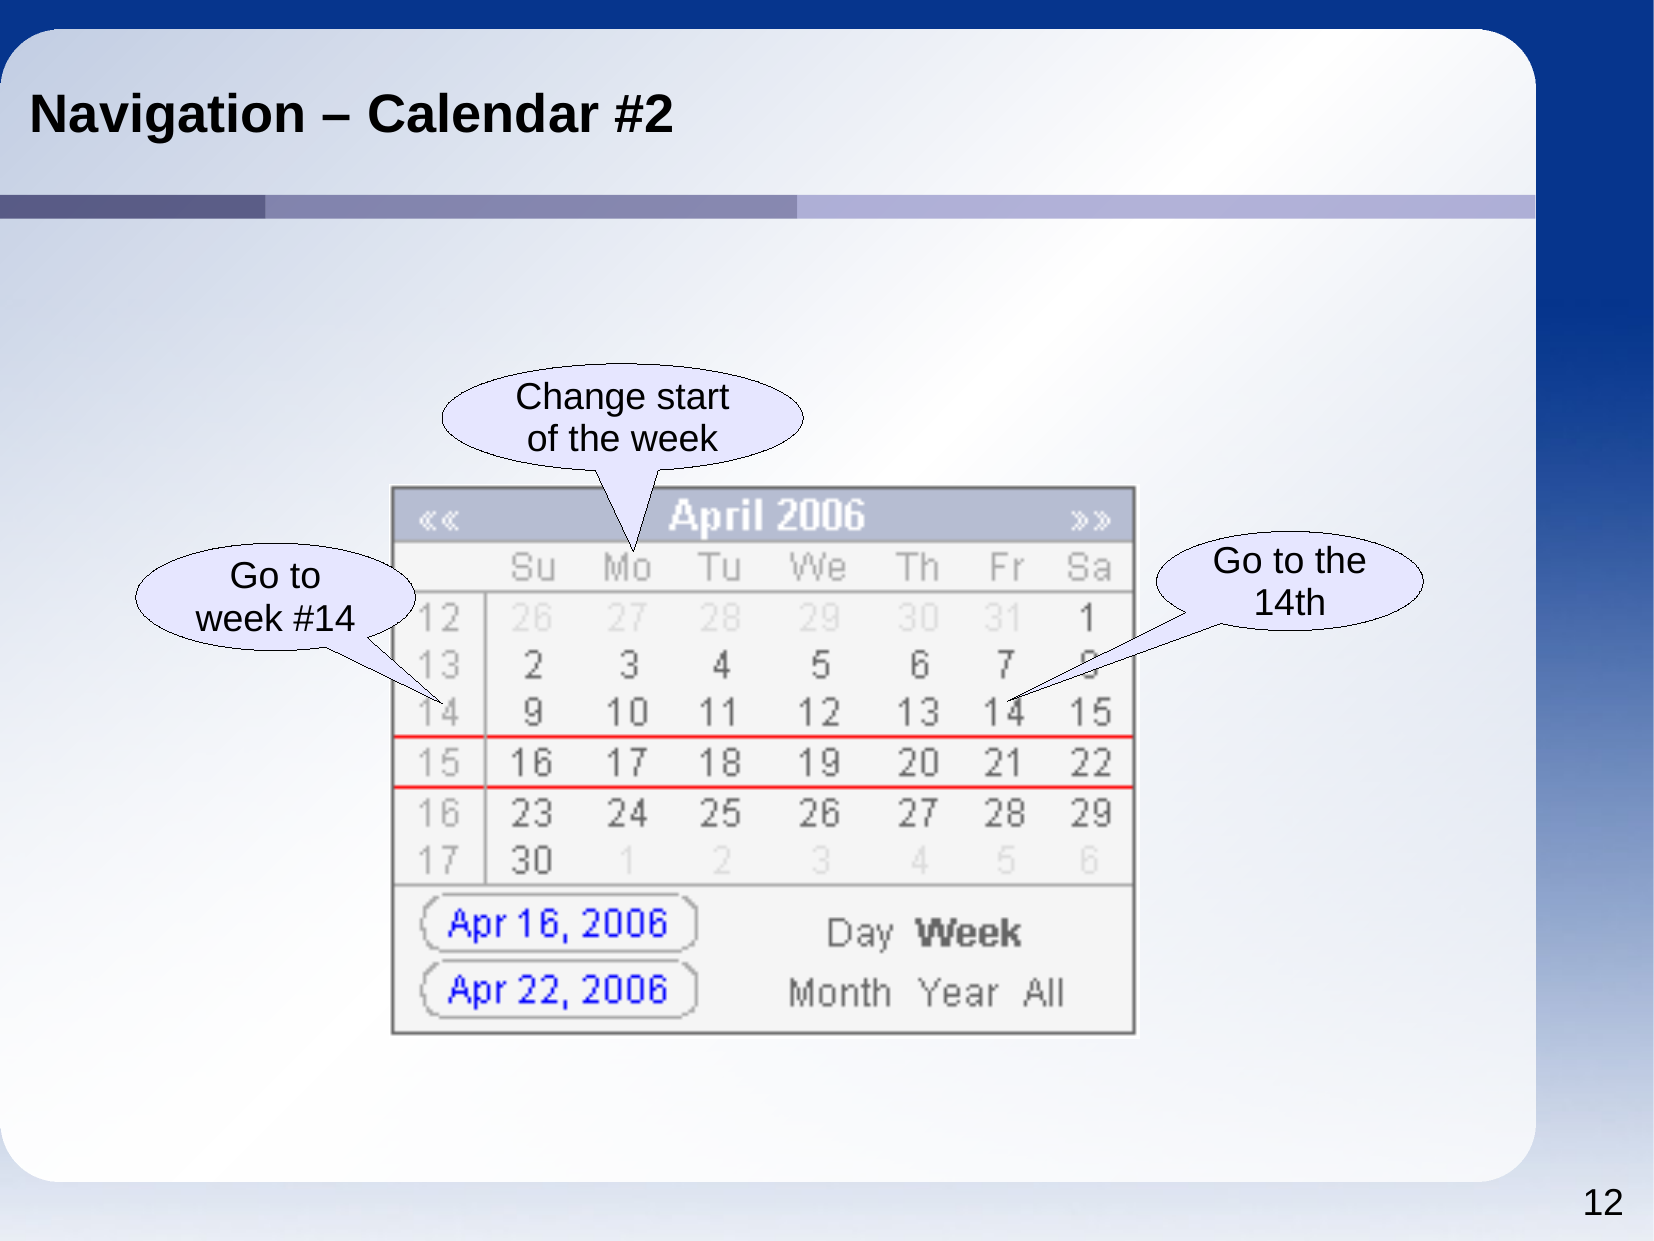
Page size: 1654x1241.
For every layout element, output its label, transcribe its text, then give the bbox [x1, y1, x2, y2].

picture [0, 0, 1654, 1241]
title Navigation – Calendar #2 [29, 49, 1506, 178]
text_box Go to the 14th [1007, 531, 1424, 702]
text_box Change start of the week [442, 363, 804, 552]
text_box Go to week #14 [135, 543, 443, 704]
picture [389, 484, 1140, 1039]
